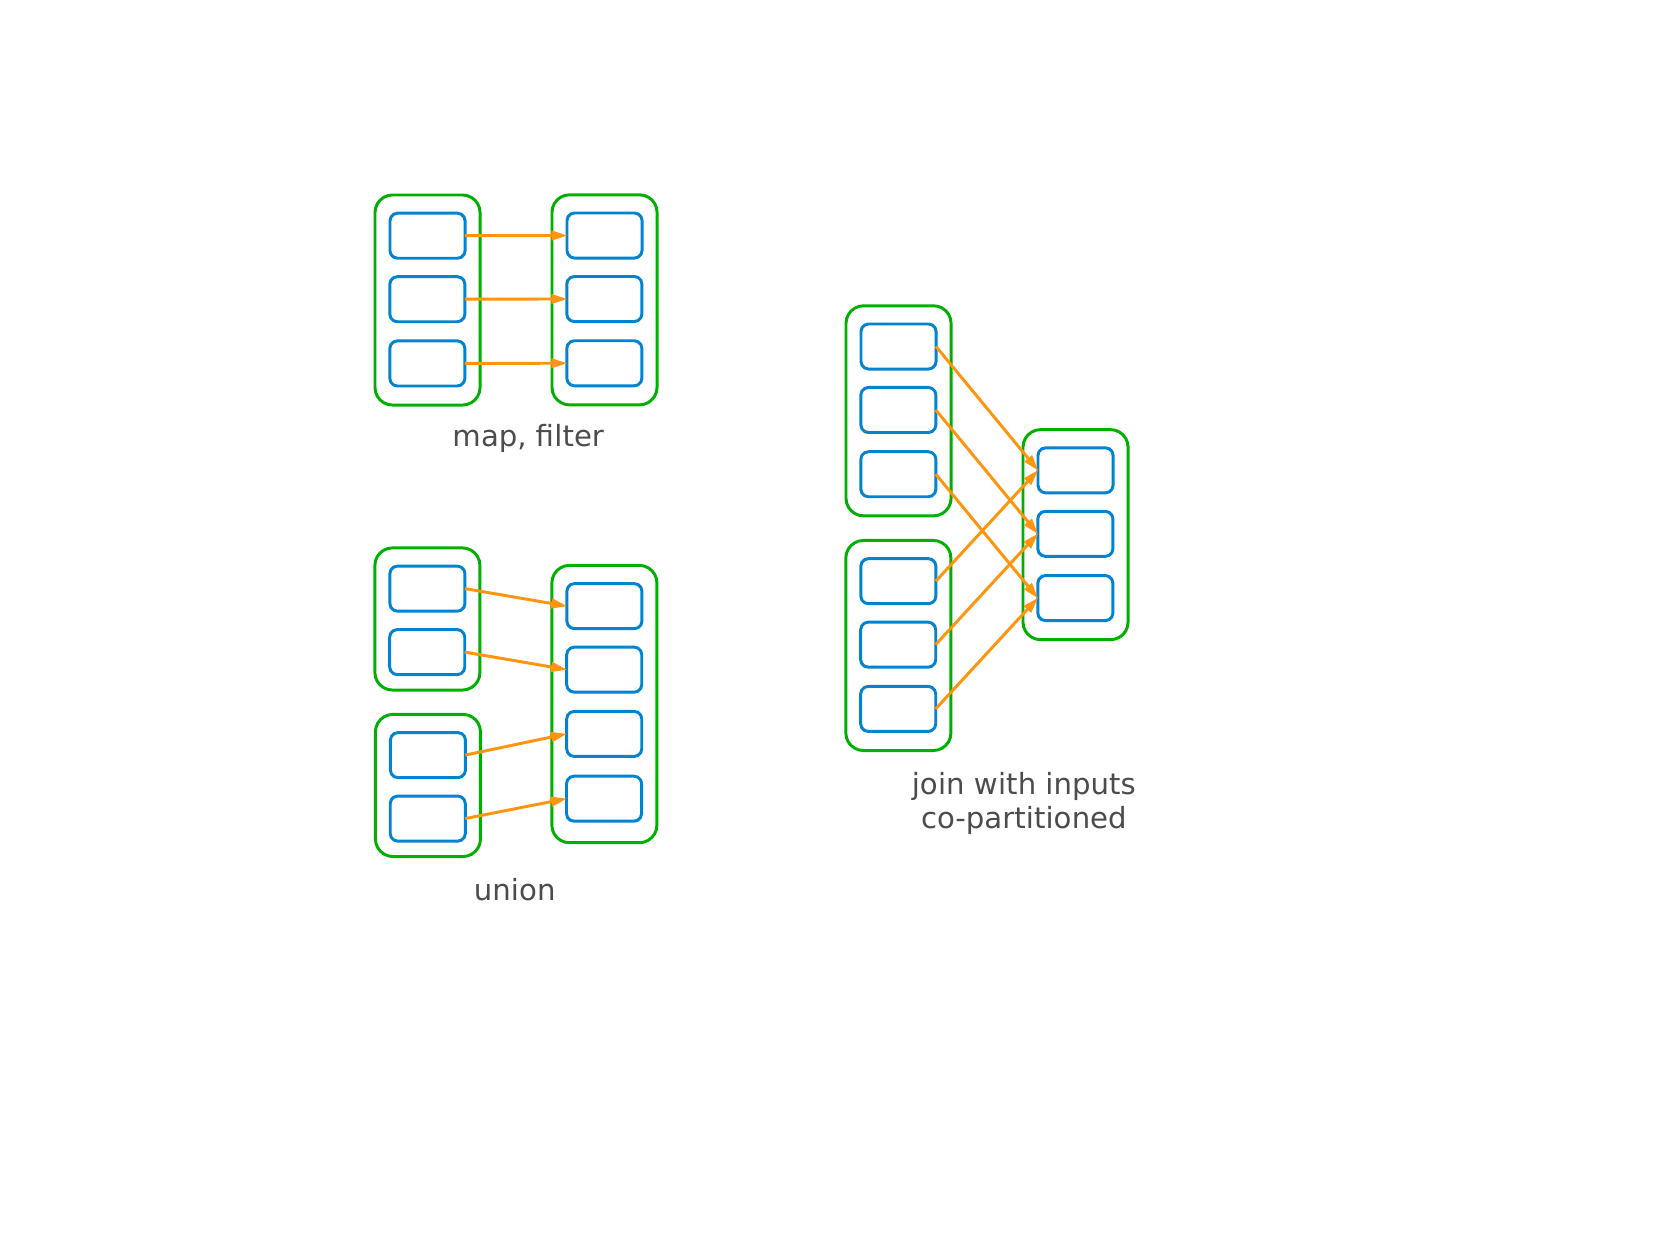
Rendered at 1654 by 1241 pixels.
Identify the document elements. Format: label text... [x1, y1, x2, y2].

text_box join with inputs co-partitioned [862, 759, 1186, 844]
text_box map, filter [437, 411, 663, 485]
text_box union [402, 866, 628, 940]
